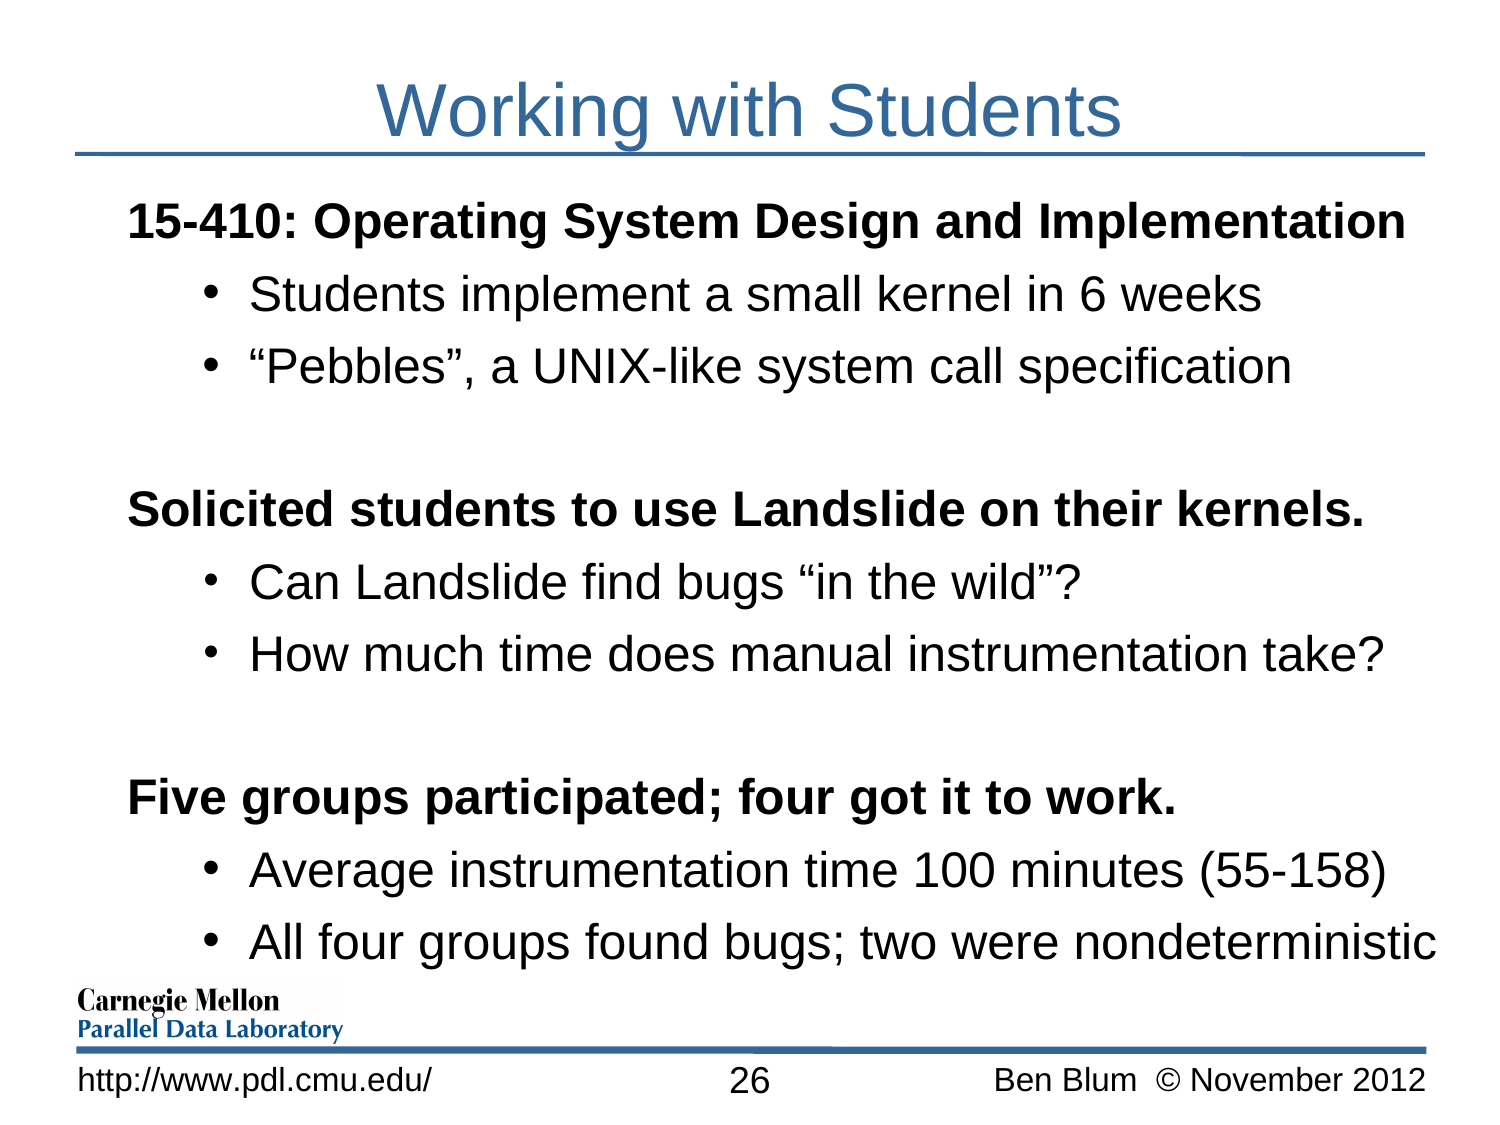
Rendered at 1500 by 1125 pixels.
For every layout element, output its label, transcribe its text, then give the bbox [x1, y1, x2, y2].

picture [77, 979, 112, 1044]
title Working with Students [112, 50, 1388, 163]
list 15-410: Operating System Design and Implementation Students implement a small kernel in 6 weeks “Pebbles”, a UNIX-like system call specification Solicited students to use Landslide on their kernels. Can Landslide find bugs “in the wild”? How much time does manual instrumentation take? Five groups participated; four got it to work. Average instrumentation time 100 minutes (55-158) All four groups found bugs; two were nondeterministic [112, 181, 1463, 1121]
